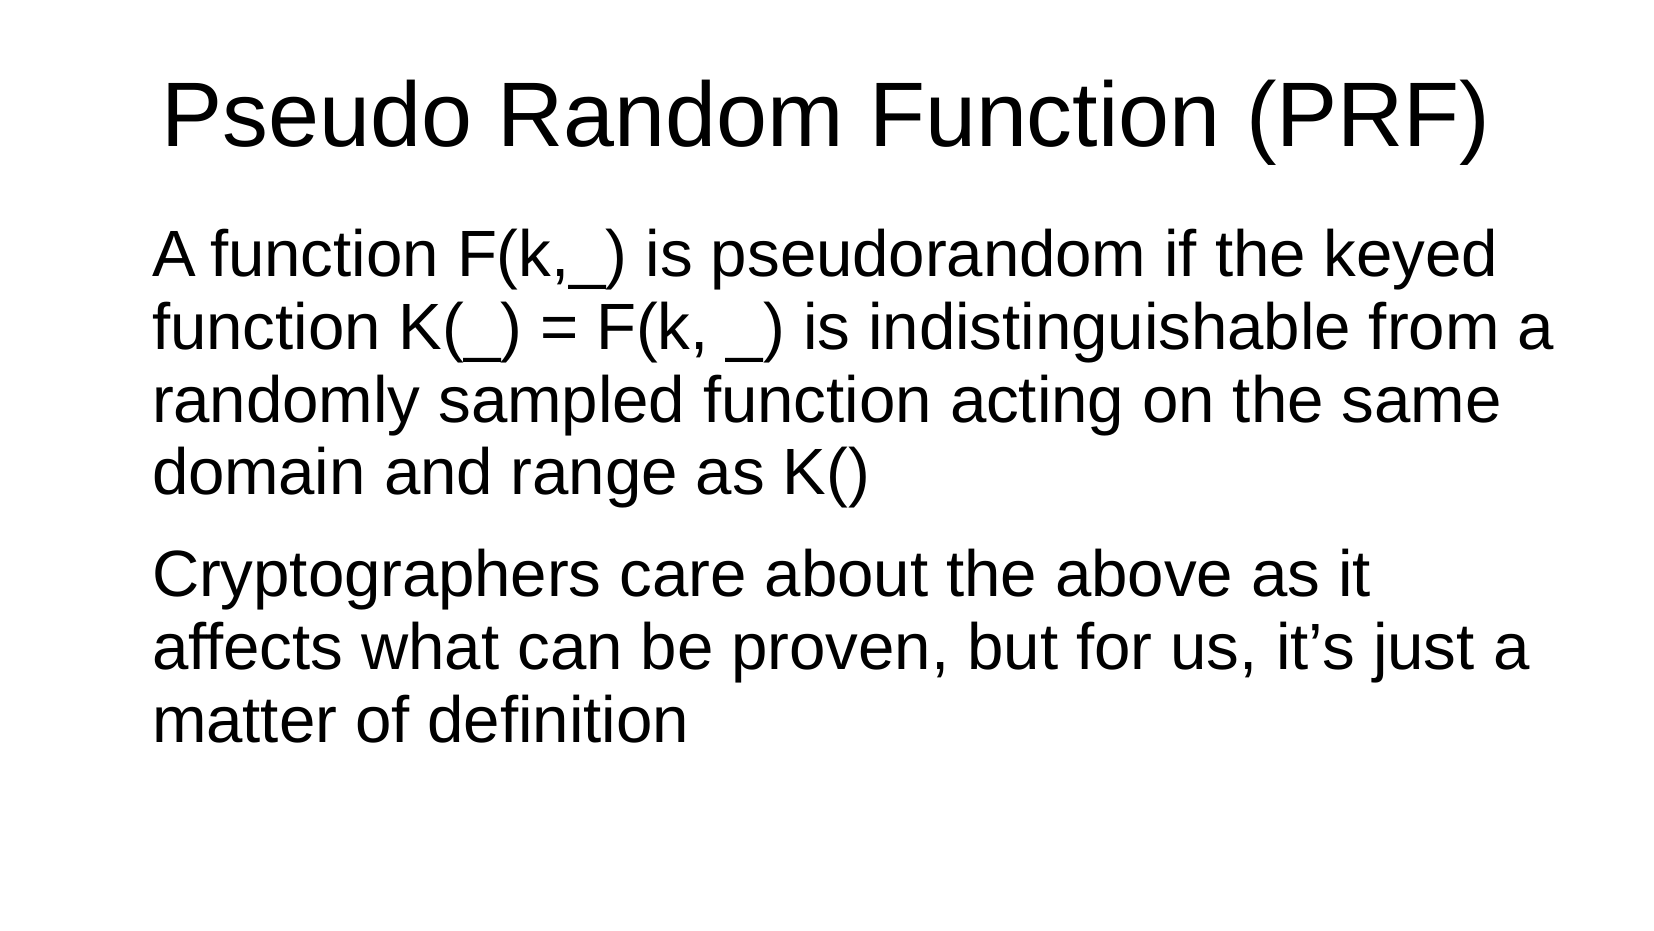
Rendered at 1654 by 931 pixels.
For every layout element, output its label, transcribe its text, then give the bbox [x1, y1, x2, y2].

list A function F(k,_) is pseudorandom if the keyed function K(_) = F(k, _) is indistinguishable from a randomly sampled function acting on the same domain and range as K() Cryptographers care about the above as it affects what can be proven, but for us, it’s just a matter of definition [82, 217, 1571, 758]
title Pseudo Random Function (PRF) [82, 37, 1571, 193]
